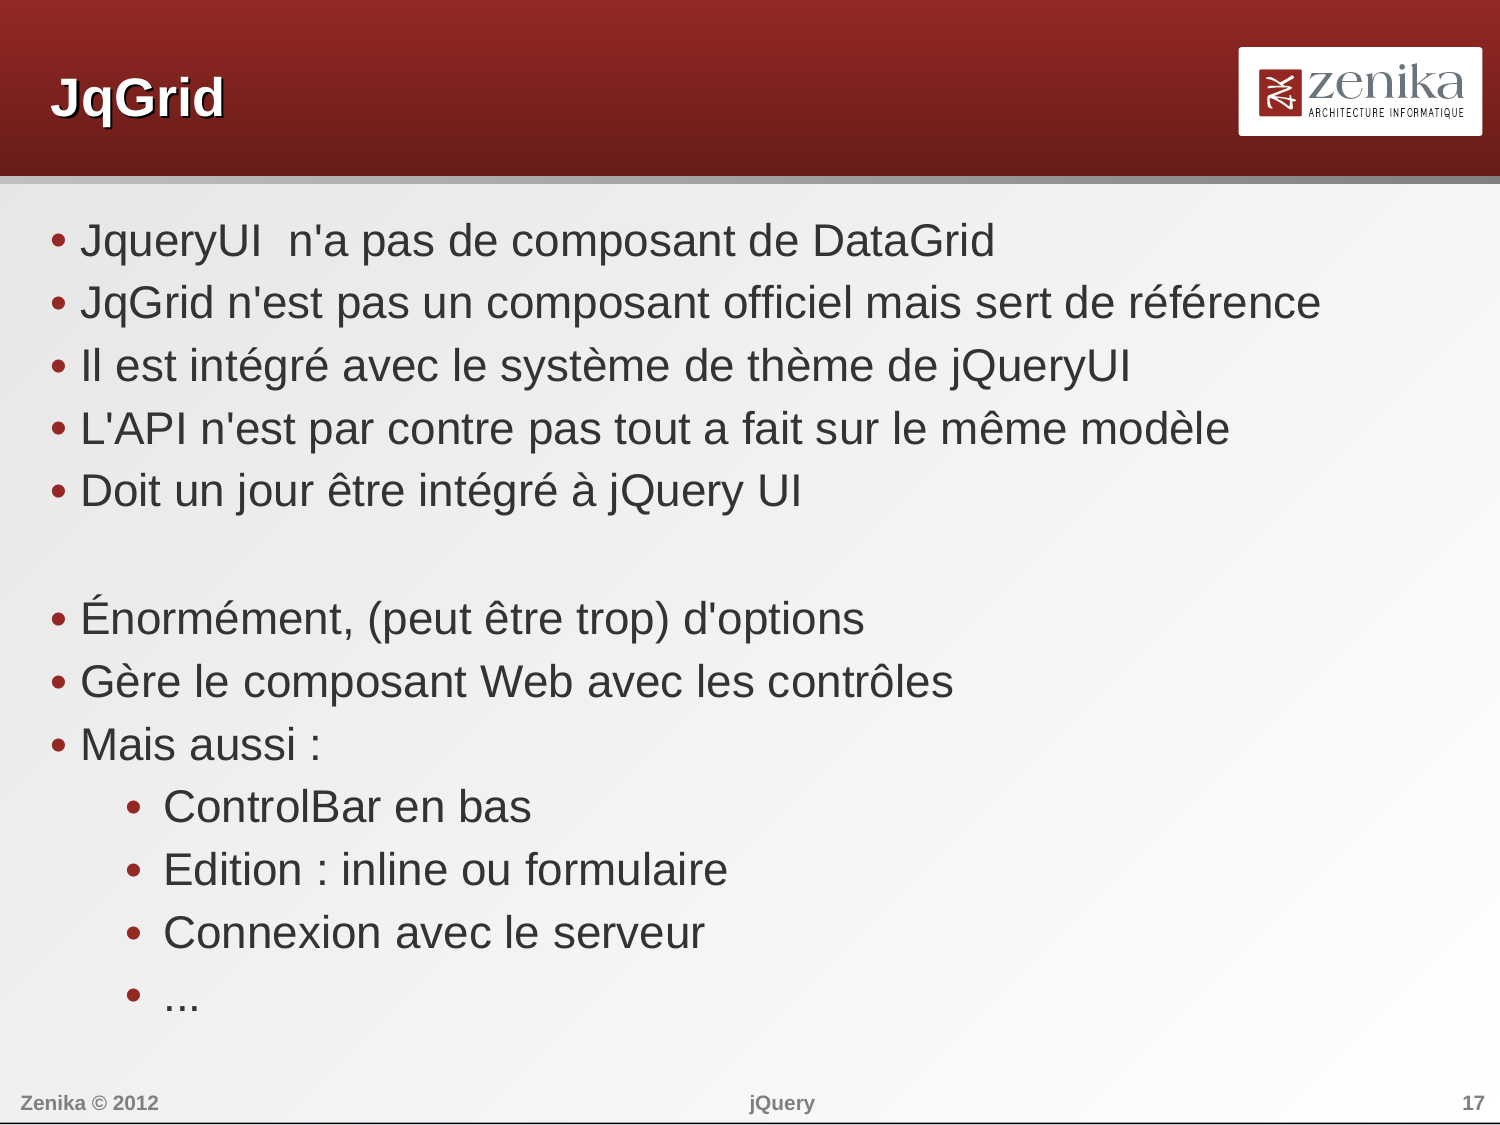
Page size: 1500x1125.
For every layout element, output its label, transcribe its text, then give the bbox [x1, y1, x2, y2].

list JqueryUI n'a pas de composant de DataGrid JqGrid n'est pas un composant officiel mais sert de référence Il est intégré avec le système de thème de jQueryUI L'API n'est par contre pas tout a fait sur le même modèle Doit un jour être intégré à jQuery UI Énormément, (peut être trop) d'options Gère le composant Web avec les contrôles Mais aussi : ControlBar en bas Edition : inline ou formulaire Connexion avec le serveur ... [50, 214, 1435, 1087]
picture [1257, 58, 1464, 125]
title JqGrid [50, 3, 1206, 192]
